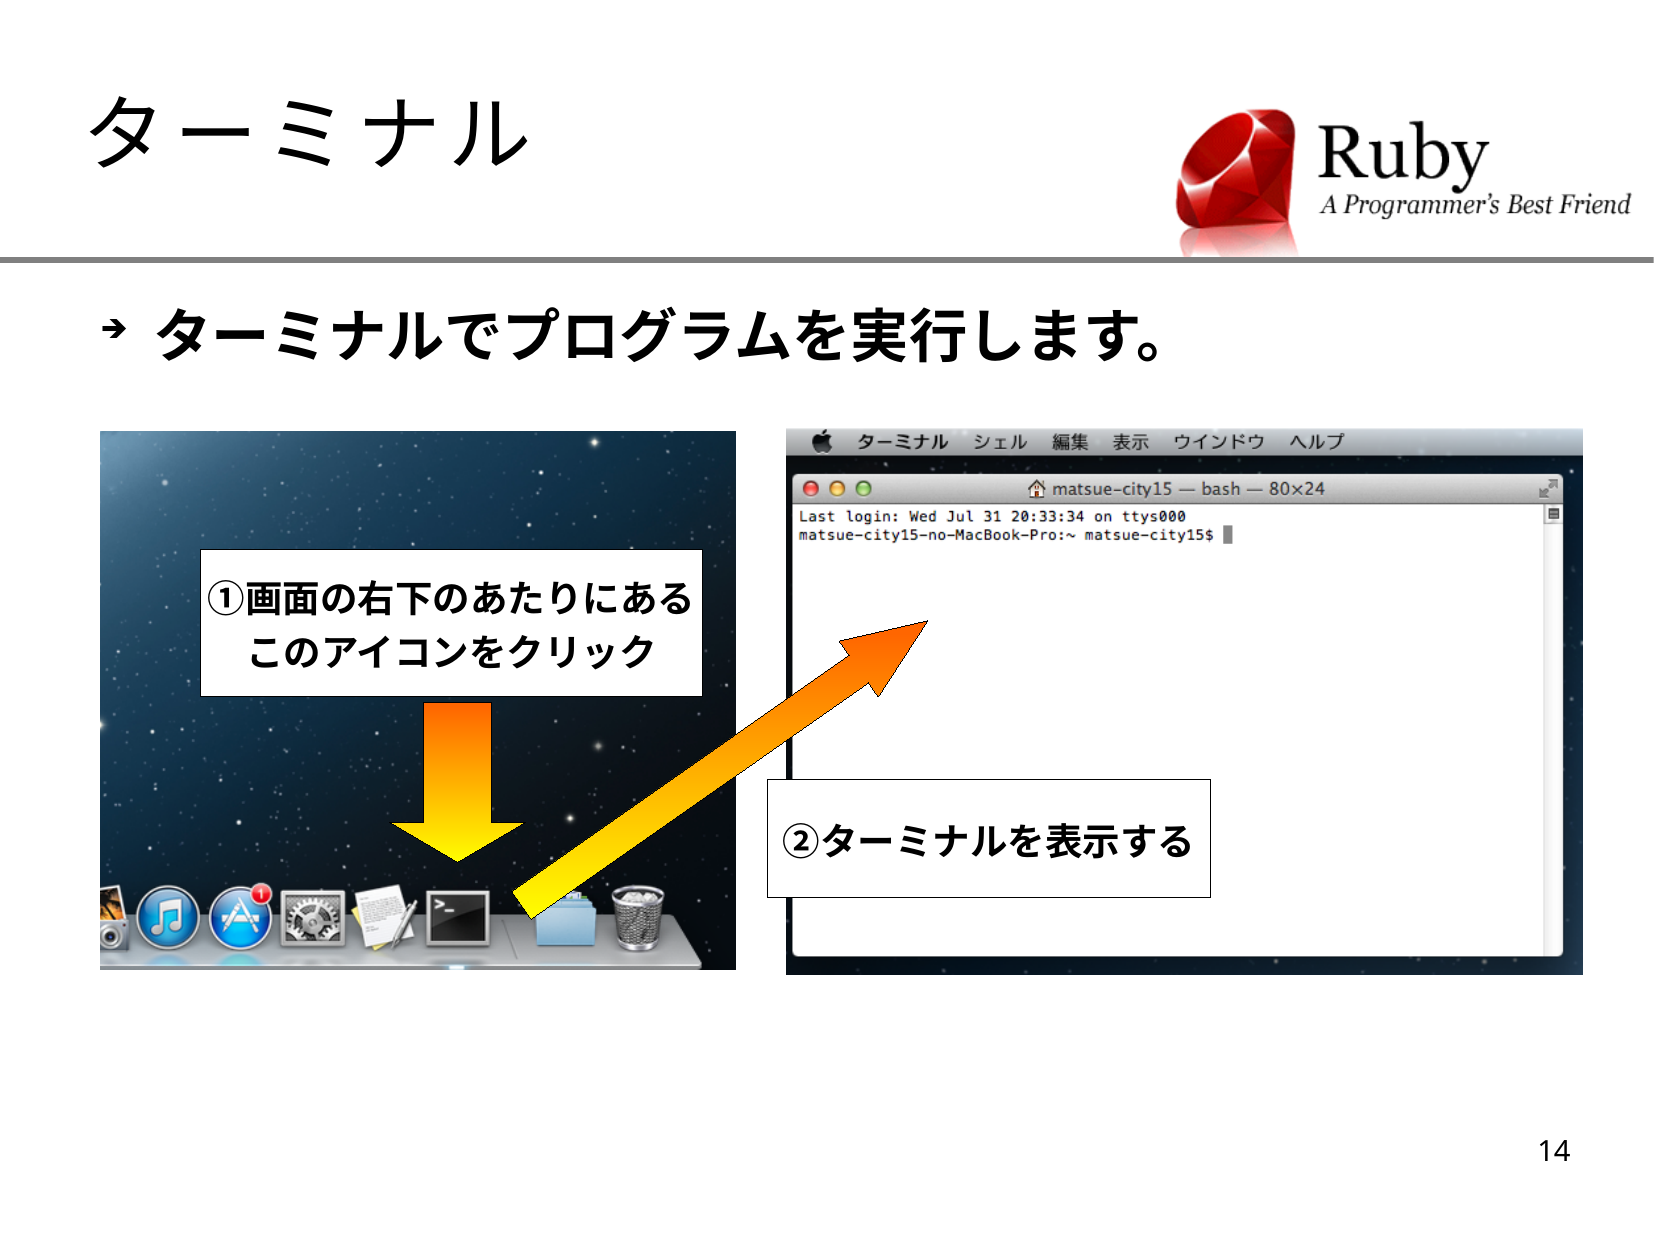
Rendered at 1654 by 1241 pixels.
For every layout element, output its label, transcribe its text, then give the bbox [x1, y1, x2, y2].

text_box [511, 620, 928, 920]
text_box [389, 702, 526, 863]
picture [1160, 82, 1654, 257]
text_box ①画面の右下のあたりにある このアイコンをクリック [200, 549, 703, 697]
title ターミナル [82, 49, 1152, 207]
list ターミナルでプログラムを実行します。 [82, 290, 1571, 1109]
text_box ②ターミナルを表示する [767, 779, 1211, 898]
picture [1571, 428, 1583, 975]
